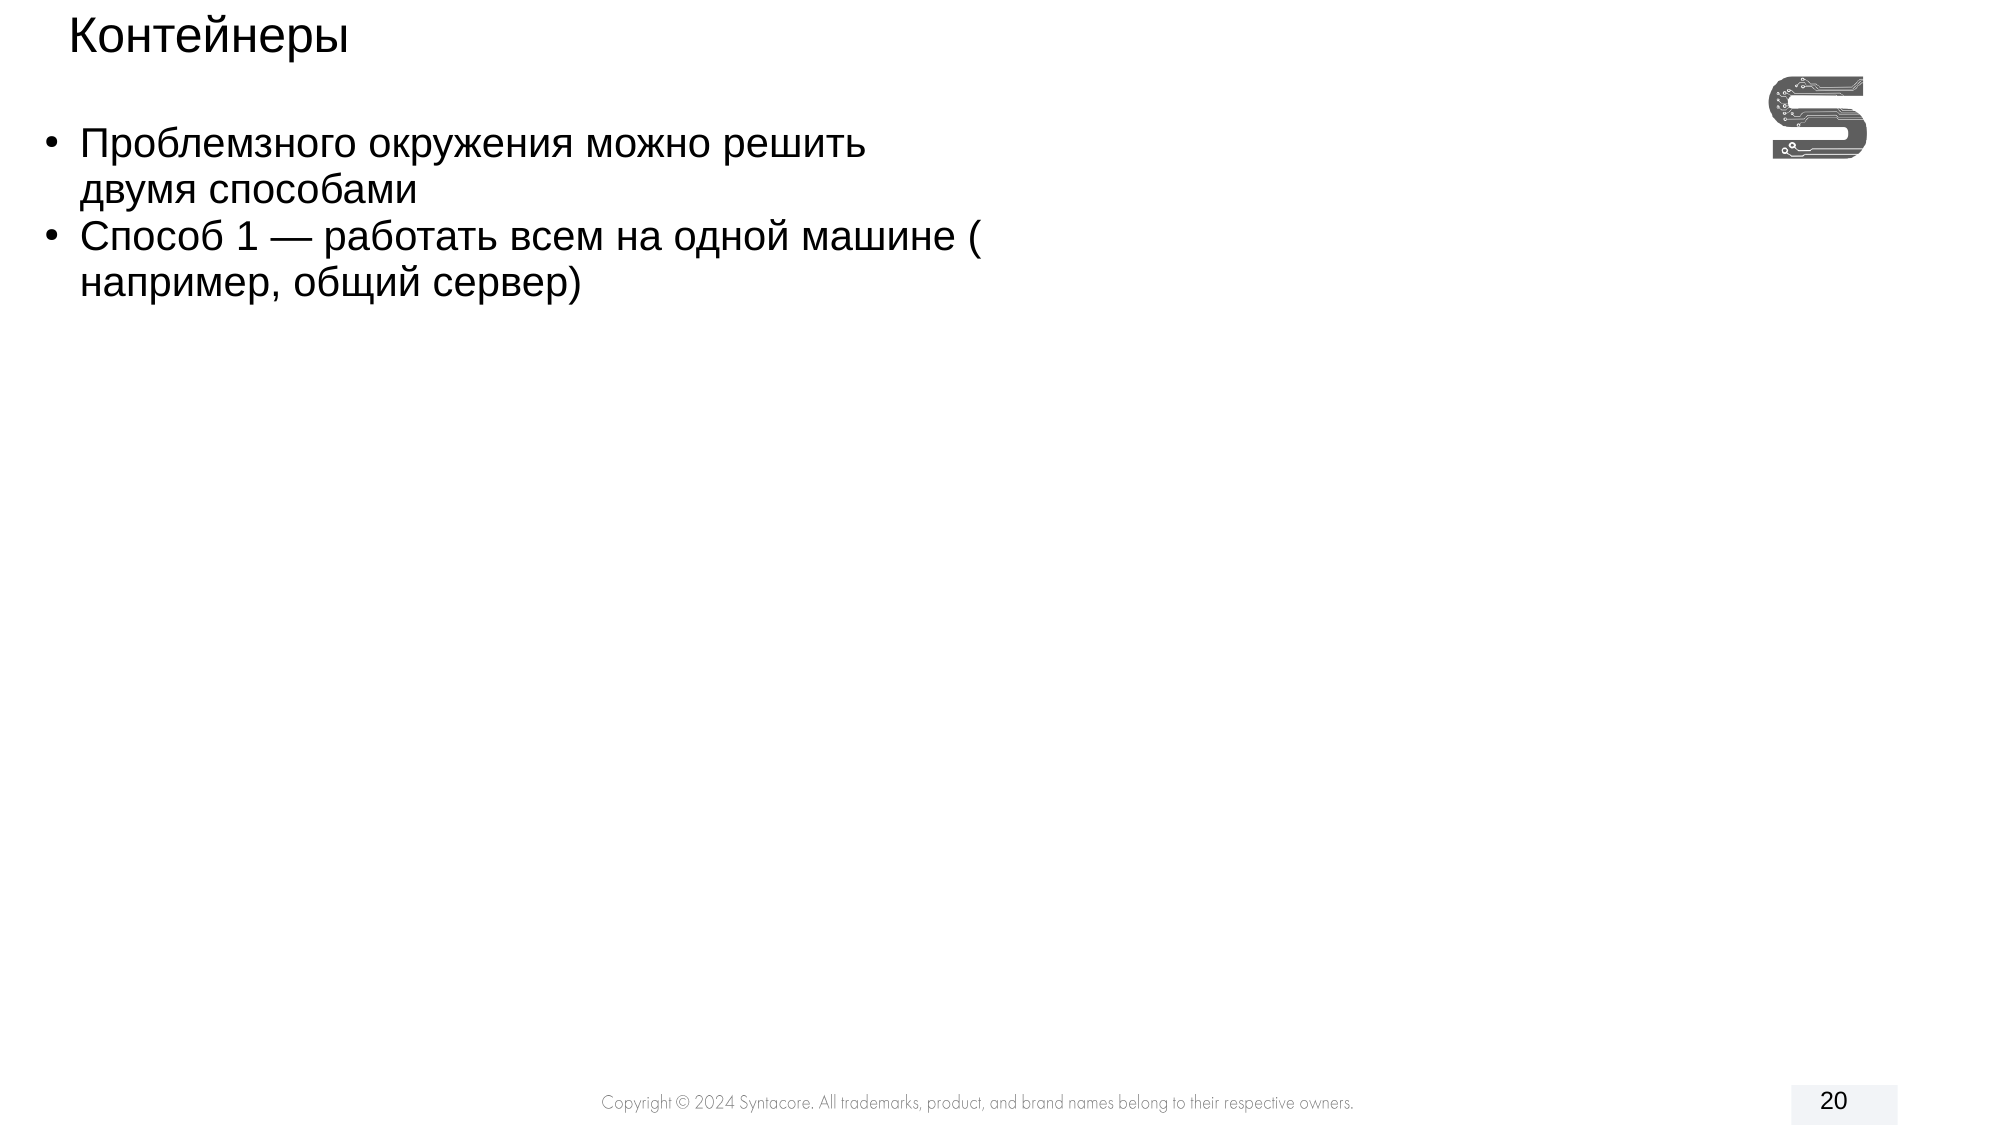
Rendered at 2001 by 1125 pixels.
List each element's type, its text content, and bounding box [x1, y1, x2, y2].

text_box Проблемзного окружения можно решить двумя способами Способ 1 — работать всем на одной машине ( например, общий сервер) [29, 112, 999, 562]
text_box <number> [1805, 1079, 1949, 1123]
picture [1768, 76, 1867, 160]
text_box Контейнеры [0, 0, 768, 71]
picture [601, 1089, 1361, 1114]
